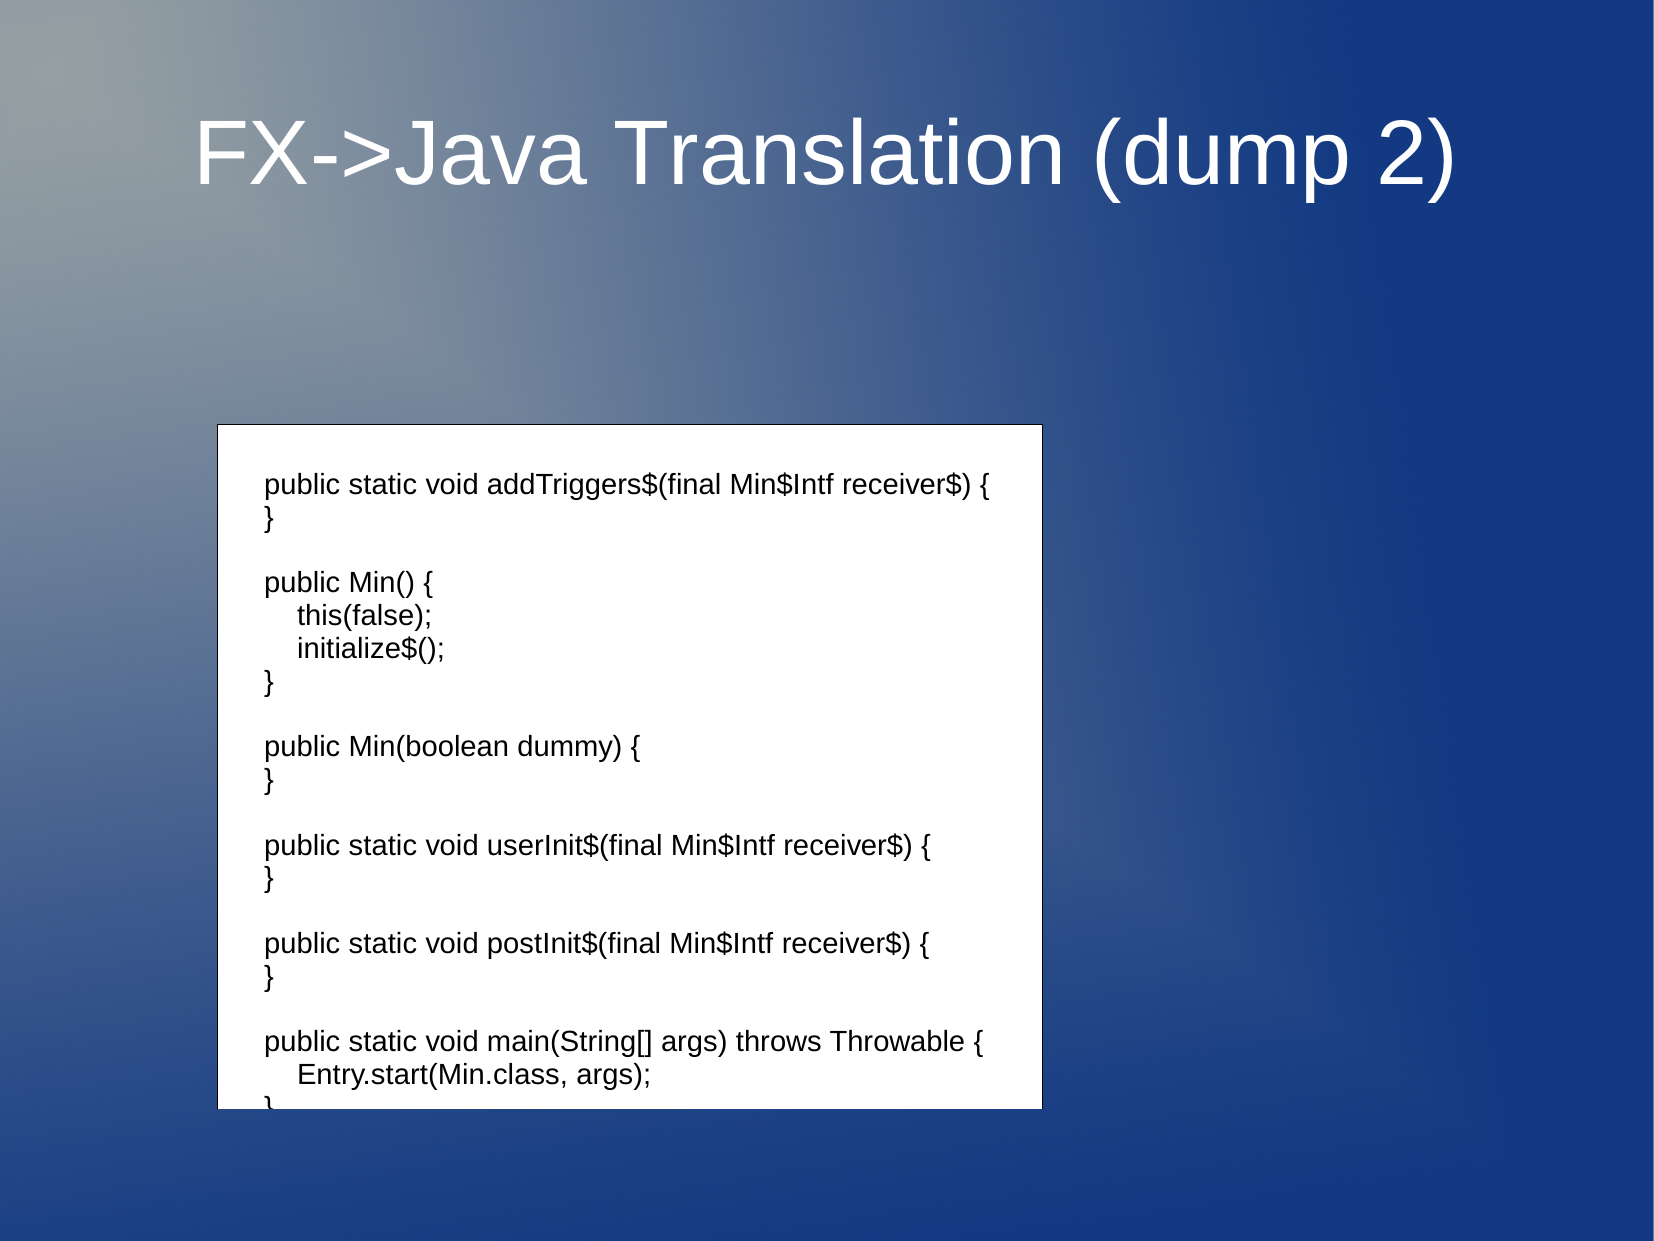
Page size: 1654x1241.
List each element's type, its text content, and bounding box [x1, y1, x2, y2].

picture [0, 0, 1654, 1241]
title FX->Java Translation (dump 2) [82, 56, 1571, 250]
chart [82, 290, 1571, 1109]
